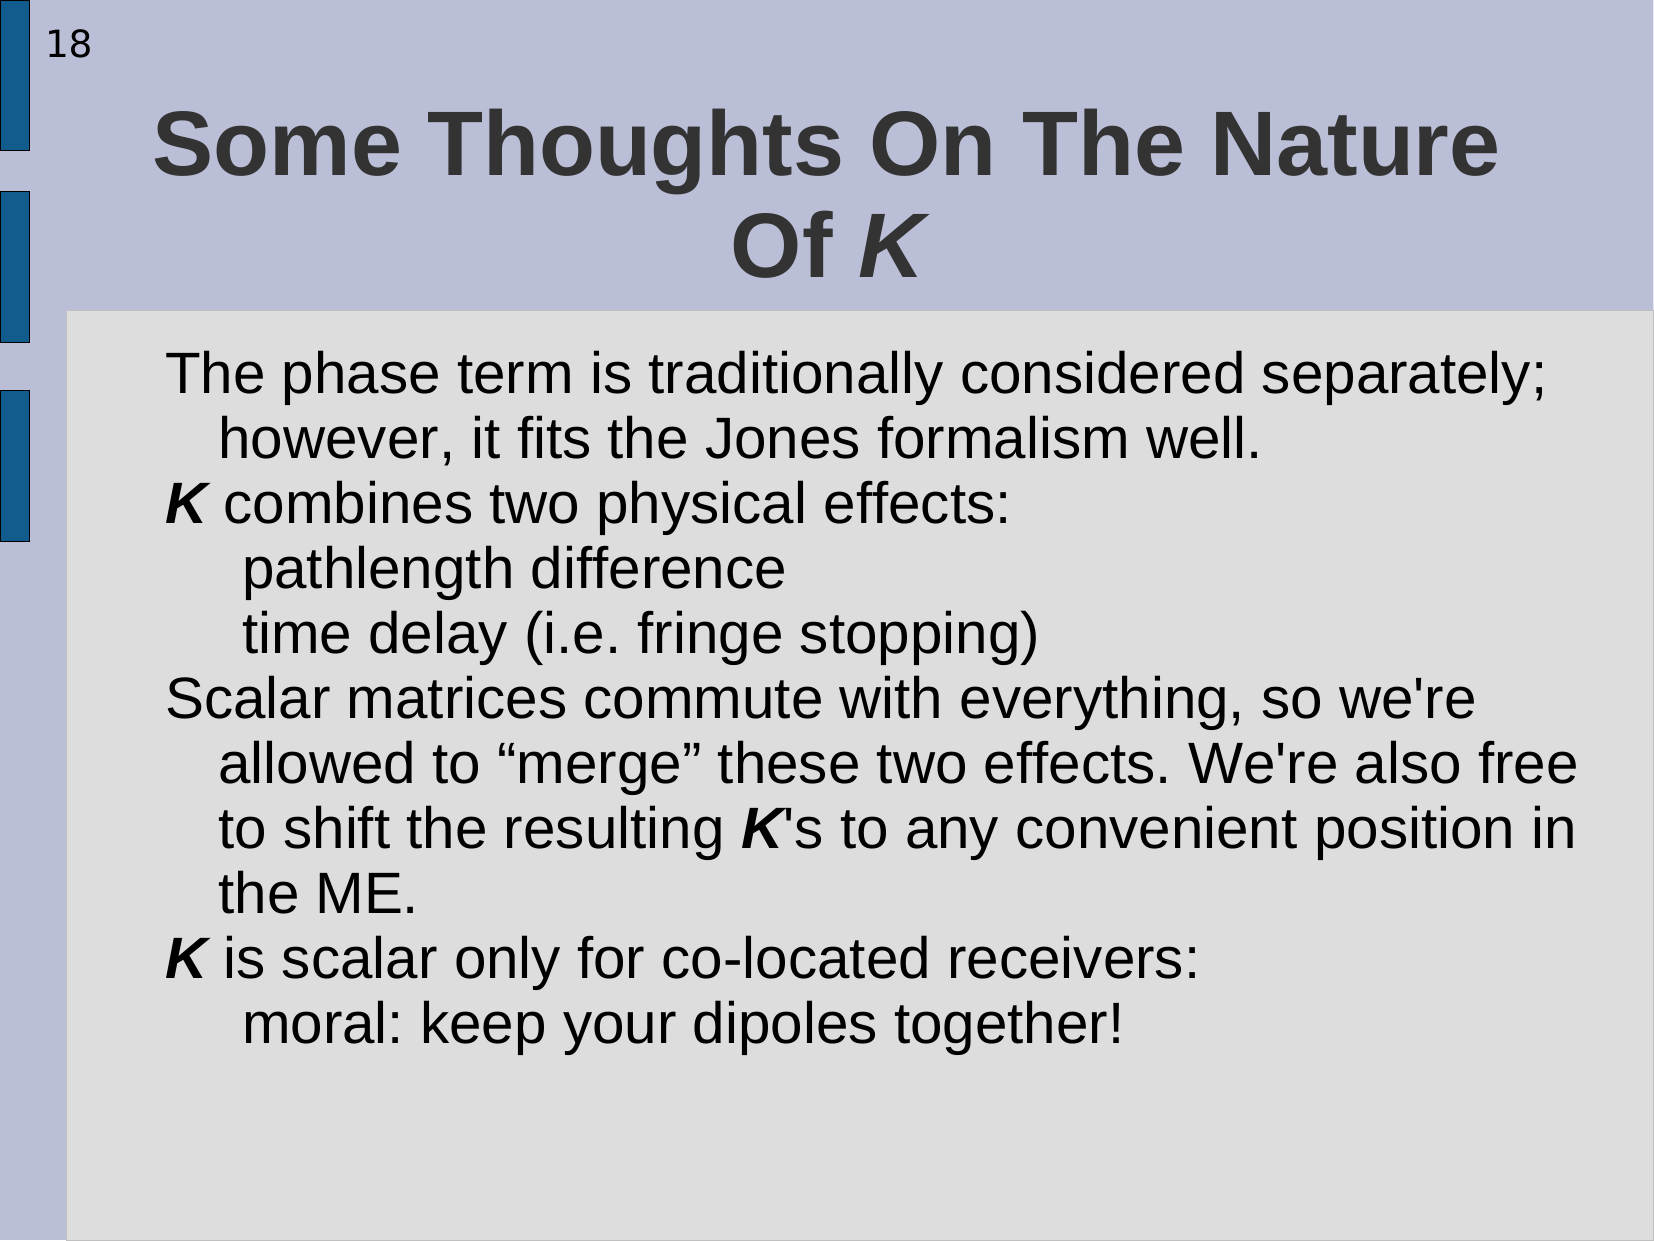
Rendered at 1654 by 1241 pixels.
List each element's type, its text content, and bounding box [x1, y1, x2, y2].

title Some Thoughts On The Nature Of K [121, 87, 1534, 302]
text_box <number> [32, 15, 267, 89]
list The phase term is traditionally considered separately; however, it fits the Jones formalism well. K combines two physical effects: pathlength difference time delay (i.e. fringe stopping) Scalar matrices commute with everything, so we're allowed to “merge” these two effects. We're also free to shift the resulting K's to any convenient position in the ME. K is scalar only for co-located receivers: moral: keep your dipoles together! [147, 340, 1625, 1154]
